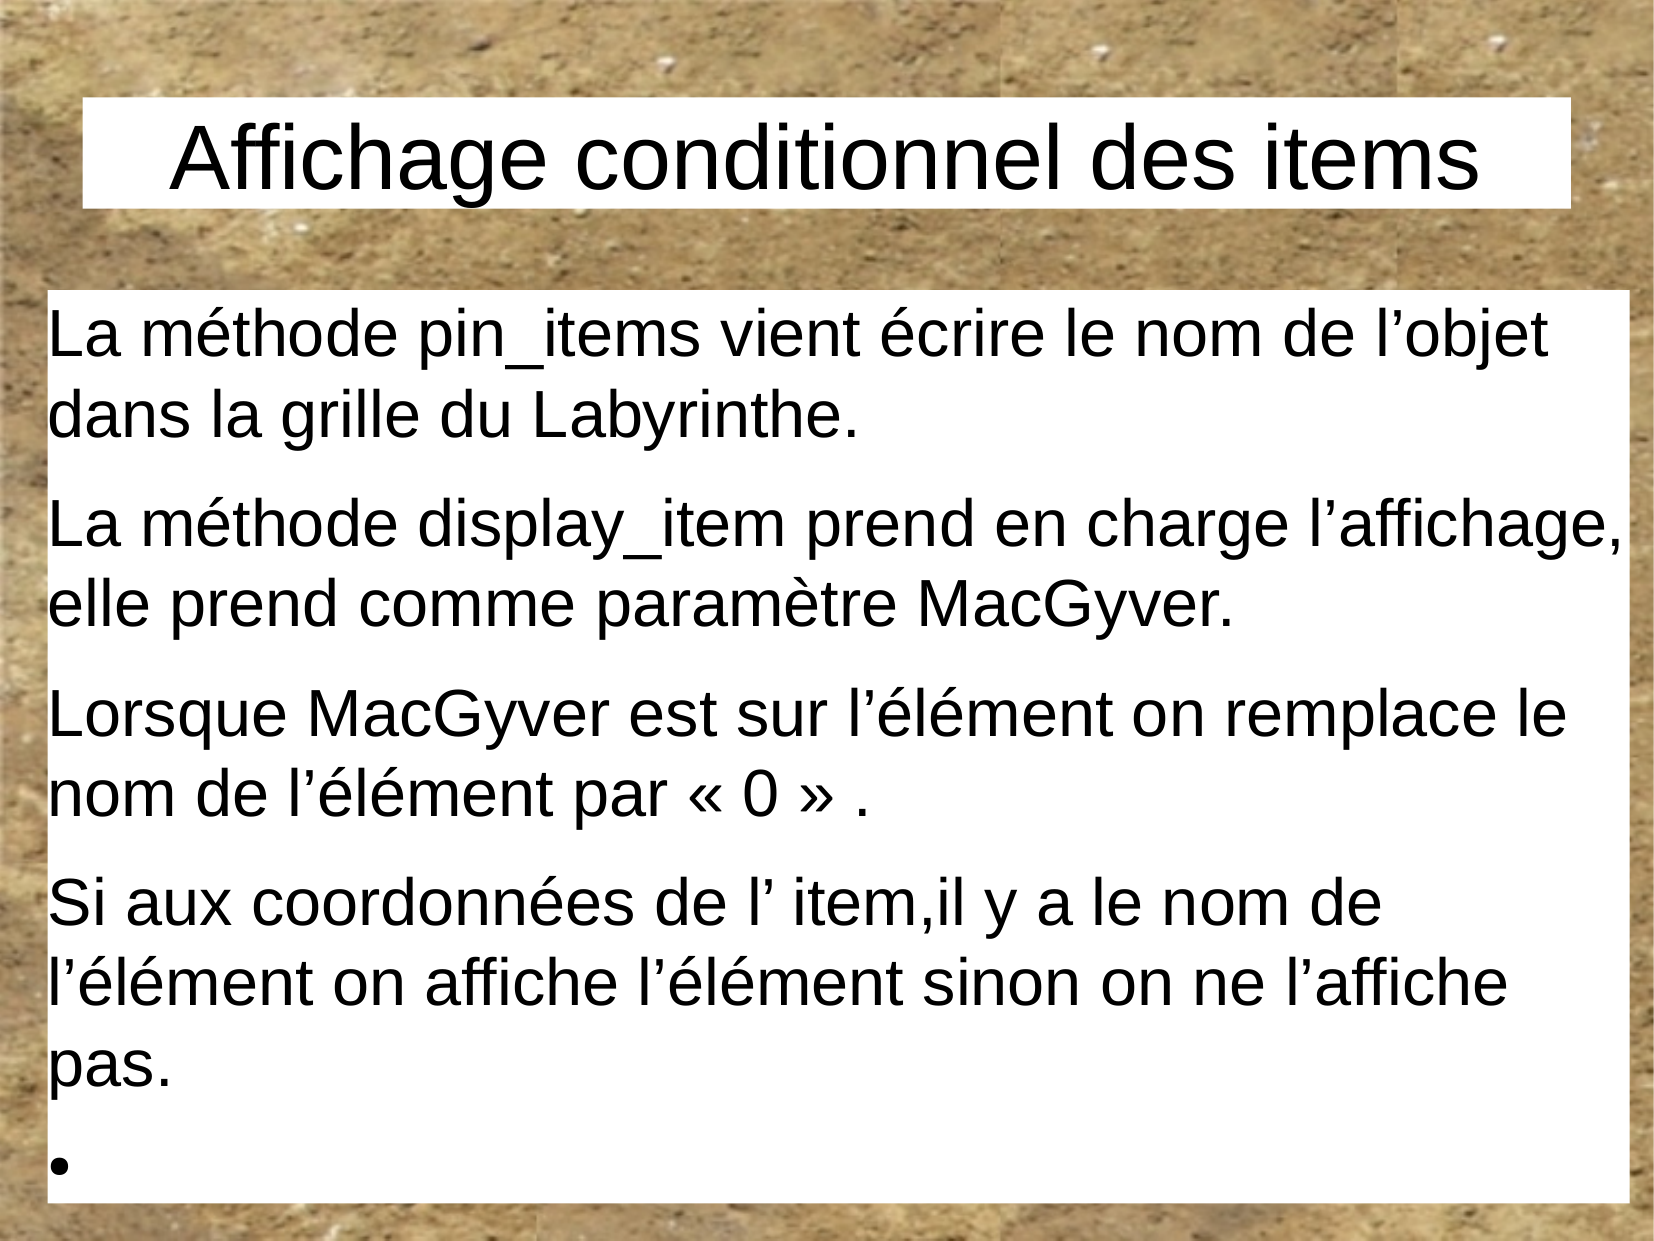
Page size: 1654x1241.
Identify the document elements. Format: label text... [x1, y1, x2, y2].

list La méthode pin_items vient écrire le nom de l’objet dans la grille du Labyrinthe. La méthode display_item prend en charge l’affichage, elle prend comme paramètre MacGyver. Lorsque MacGyver est sur l’élément on remplace le nom de l’élément par « 0 » . Si aux coordonnées de l’ item,il y a le nom de l’élément on affiche l’élément sinon on ne l’affiche pas. [47, 290, 1630, 1204]
picture [0, 0, 1654, 1241]
title Affichage conditionnel des items [82, 97, 1571, 209]
